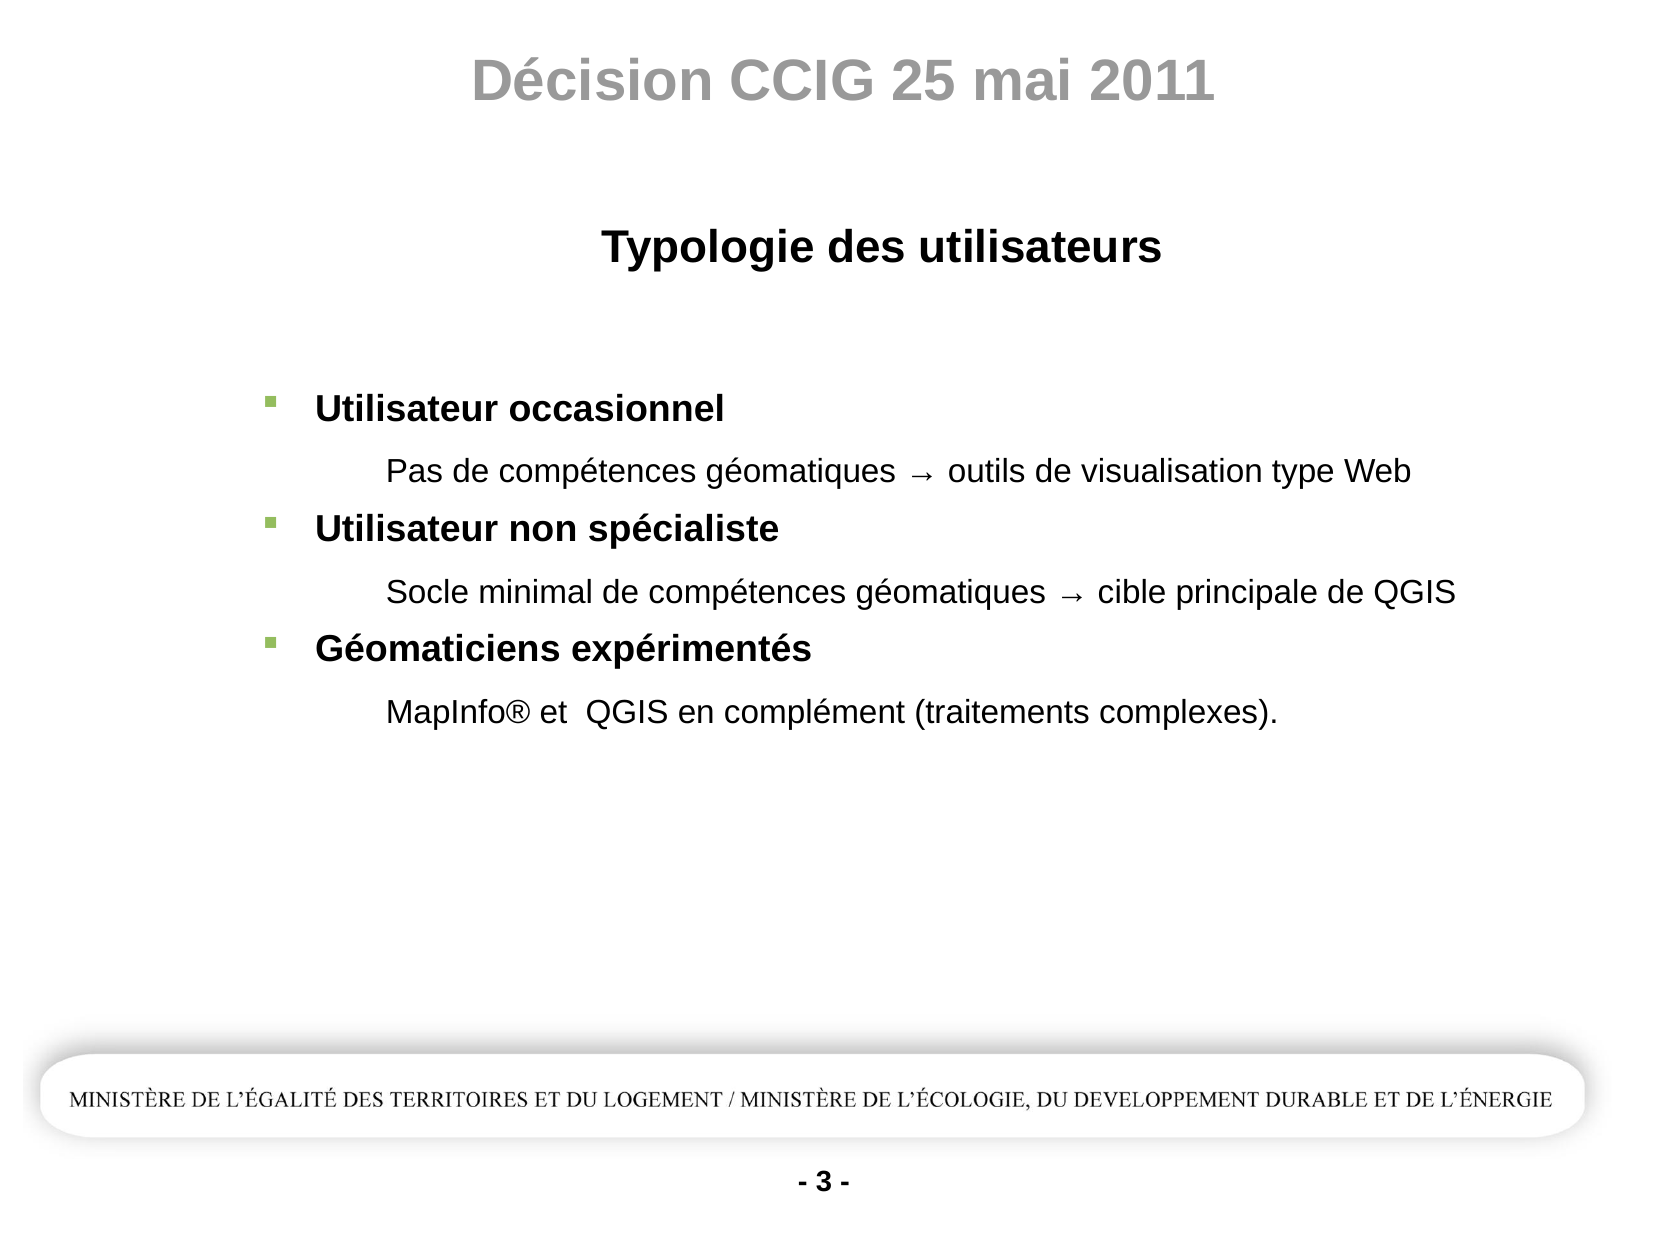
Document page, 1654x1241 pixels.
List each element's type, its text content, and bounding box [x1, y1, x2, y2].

picture [23, 1014, 1612, 1159]
title Décision CCIG 25 mai 2011 [341, 35, 1347, 123]
text_box Typologie des utilisateurs Utilisateur occasionnel Pas de compétences géomatiques → outils de visualisation type Web Utilisateur non spécialiste Socle minimal de compétences géomatiques → cible principale de QGIS Géomaticiens expérimentés MapInfo® et QGIS en complément (traitements complexes). [173, 218, 1503, 785]
